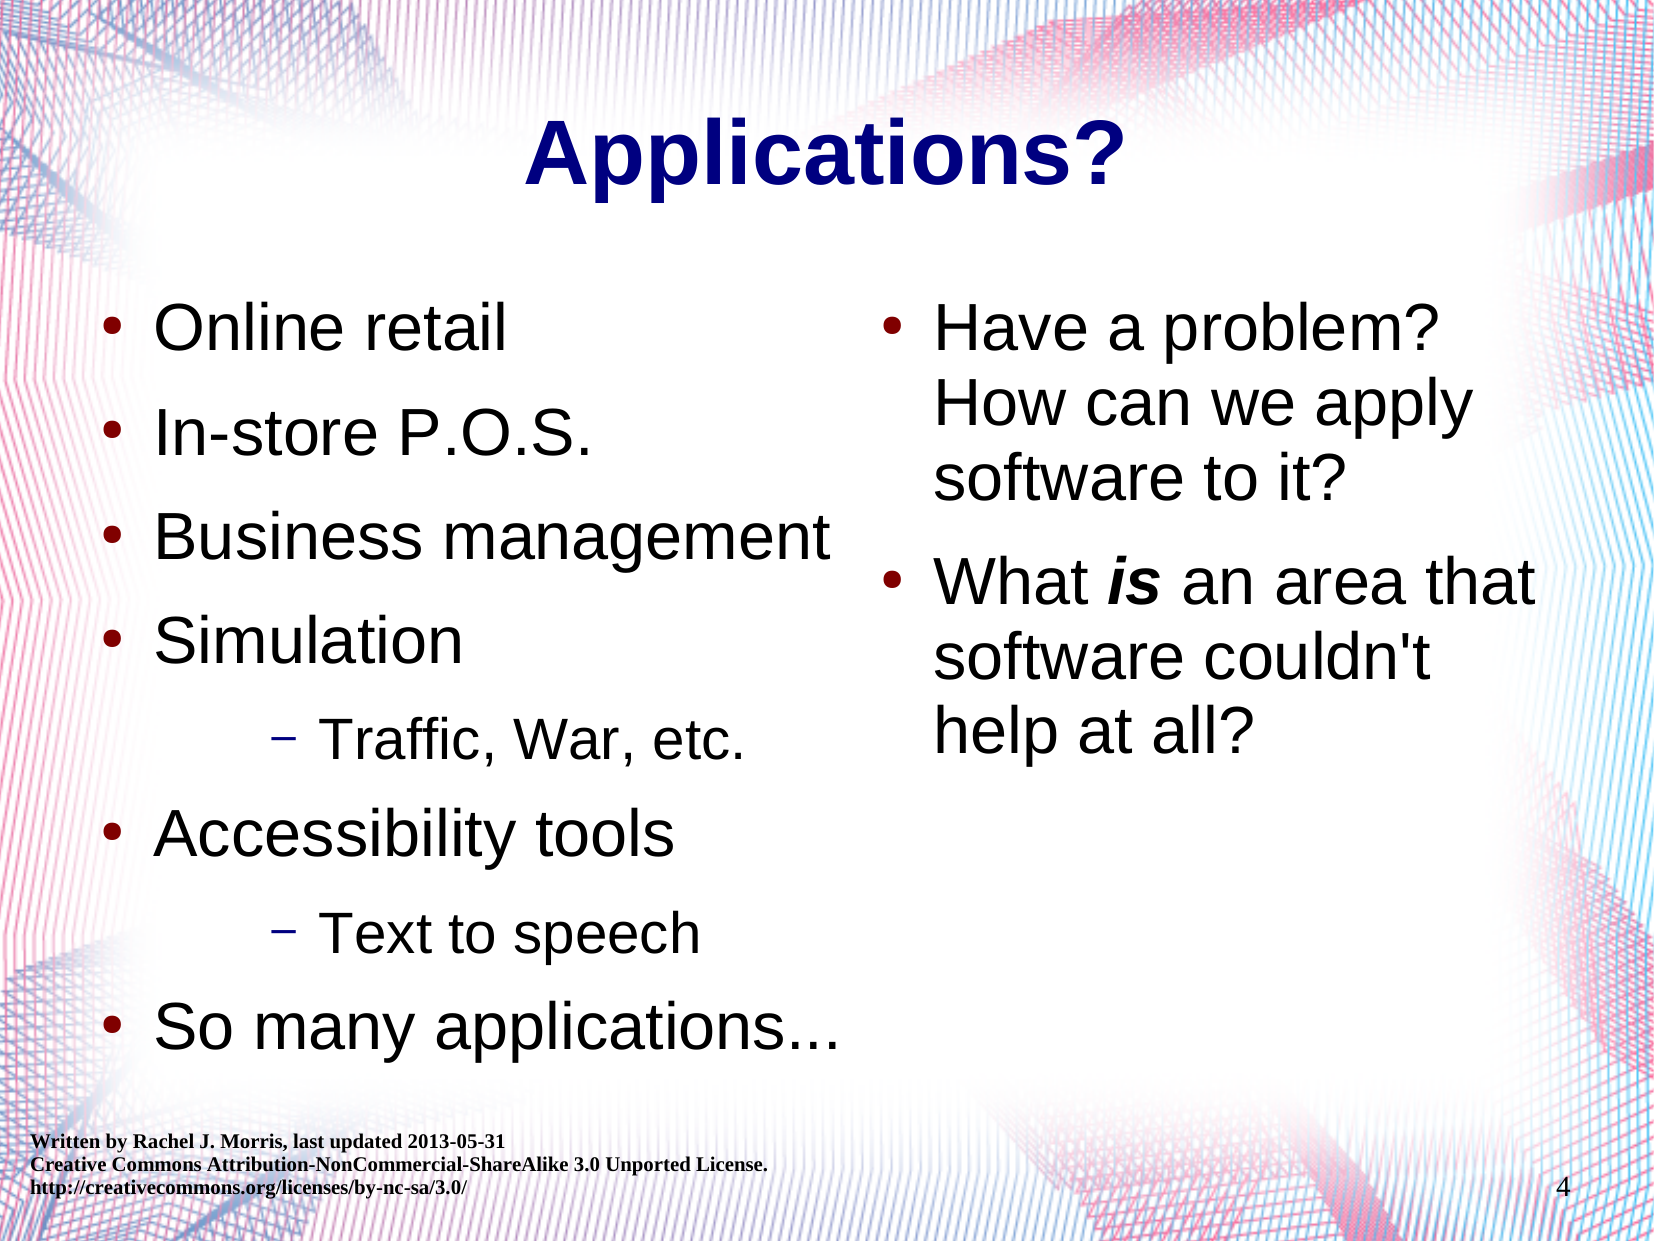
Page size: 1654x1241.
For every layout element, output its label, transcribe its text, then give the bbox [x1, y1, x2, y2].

picture [0, 0, 1654, 1241]
list Online retail In-store P.O.S. Business management Simulation Traffic, War, etc. Accessibility tools Text to speech So many applications... [82, 290, 856, 1064]
list Have a problem? How can we apply software to it? What is an area that software couldn't help at all? [862, 290, 1546, 1010]
title Applications? [82, 49, 1571, 257]
